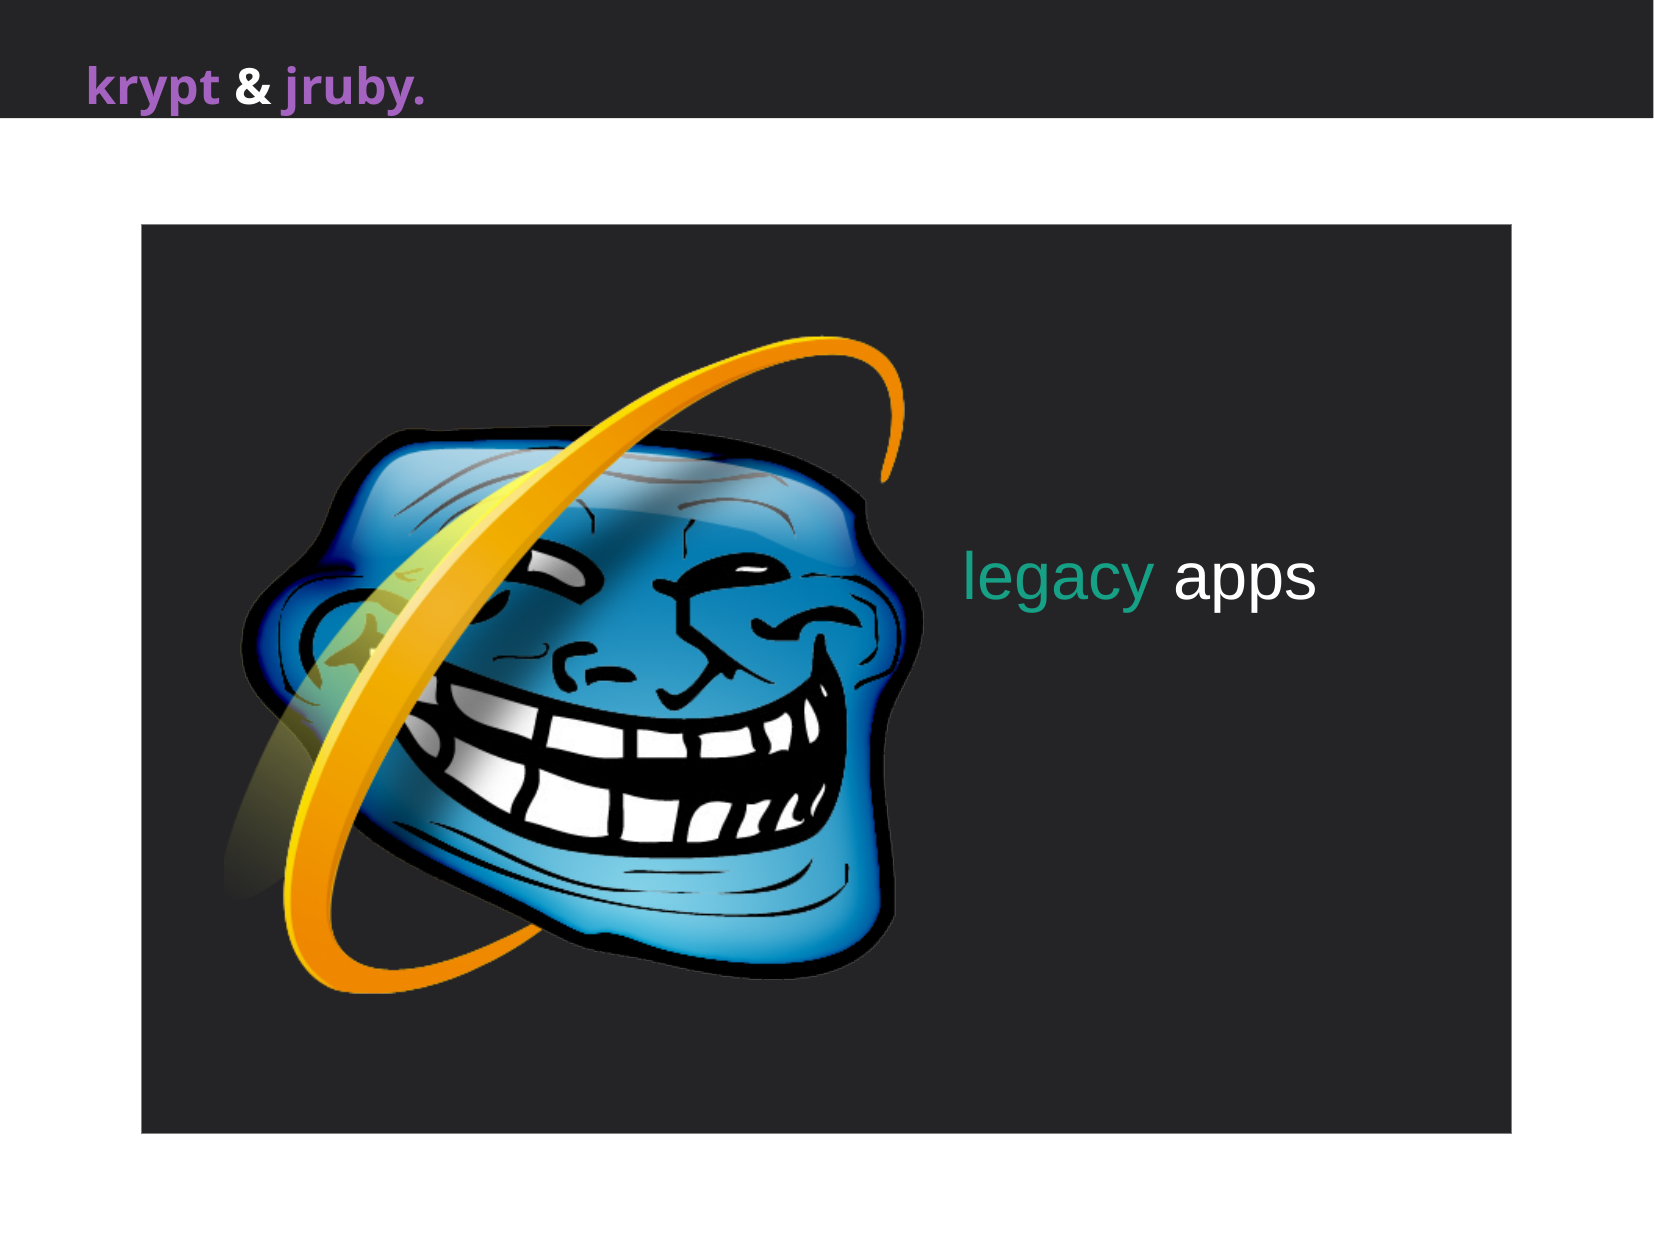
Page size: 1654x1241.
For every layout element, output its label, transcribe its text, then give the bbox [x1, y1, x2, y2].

text_box krypt & jruby. [70, 43, 1359, 119]
text_box [141, 224, 1512, 1134]
picture [224, 318, 958, 1022]
text_box [0, 0, 1654, 119]
text_box legacy apps [947, 531, 1335, 622]
